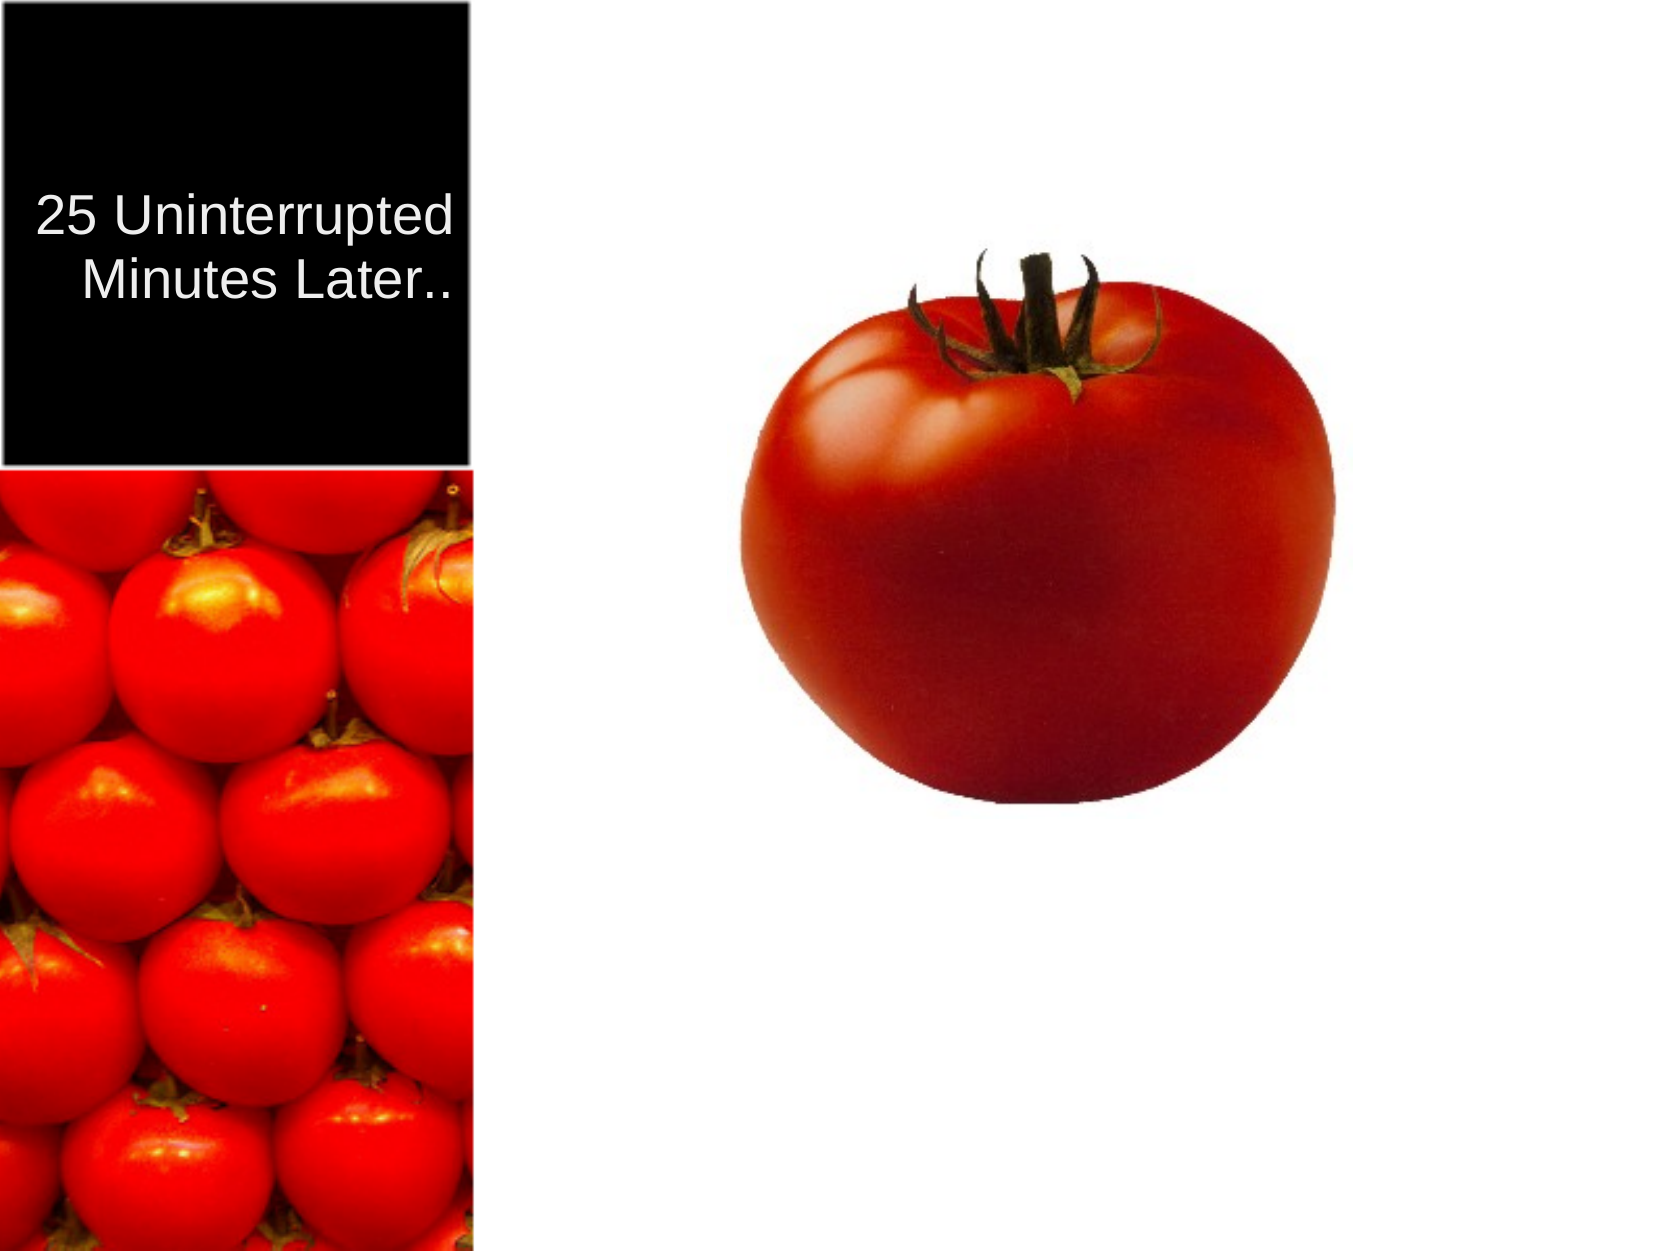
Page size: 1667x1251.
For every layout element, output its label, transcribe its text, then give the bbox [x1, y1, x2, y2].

picture [0, 0, 1667, 1251]
text_box 25 Uninterrupted Minutes Later.. [24, 183, 455, 312]
